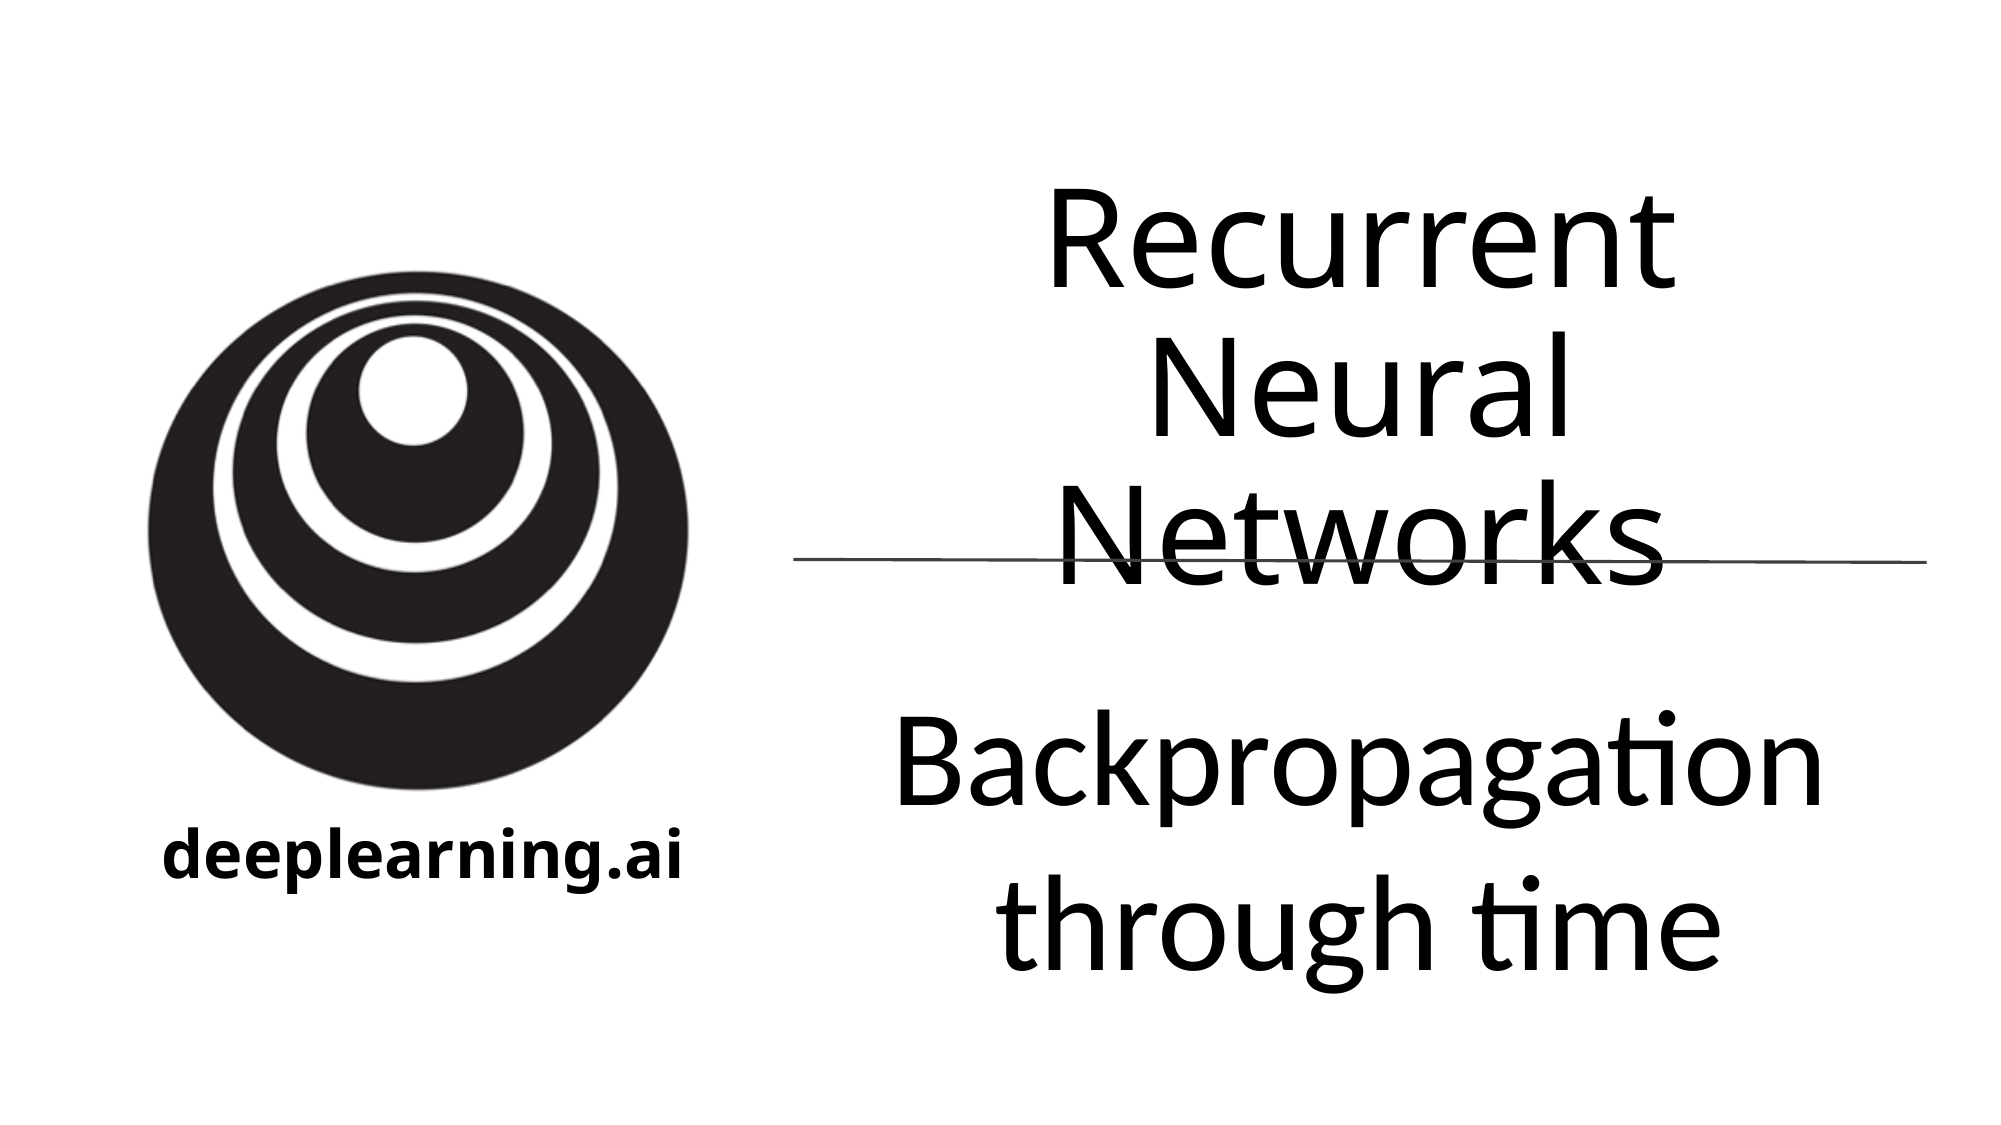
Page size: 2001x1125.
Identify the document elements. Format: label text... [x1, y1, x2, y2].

picture [108, 234, 739, 768]
text_box deeplearning.ai [56, 768, 790, 901]
title Recurrent Neural Networks [848, 161, 1872, 462]
text_box Backpropagation through time [799, 660, 1921, 1009]
text_box [179, 194, 669, 702]
